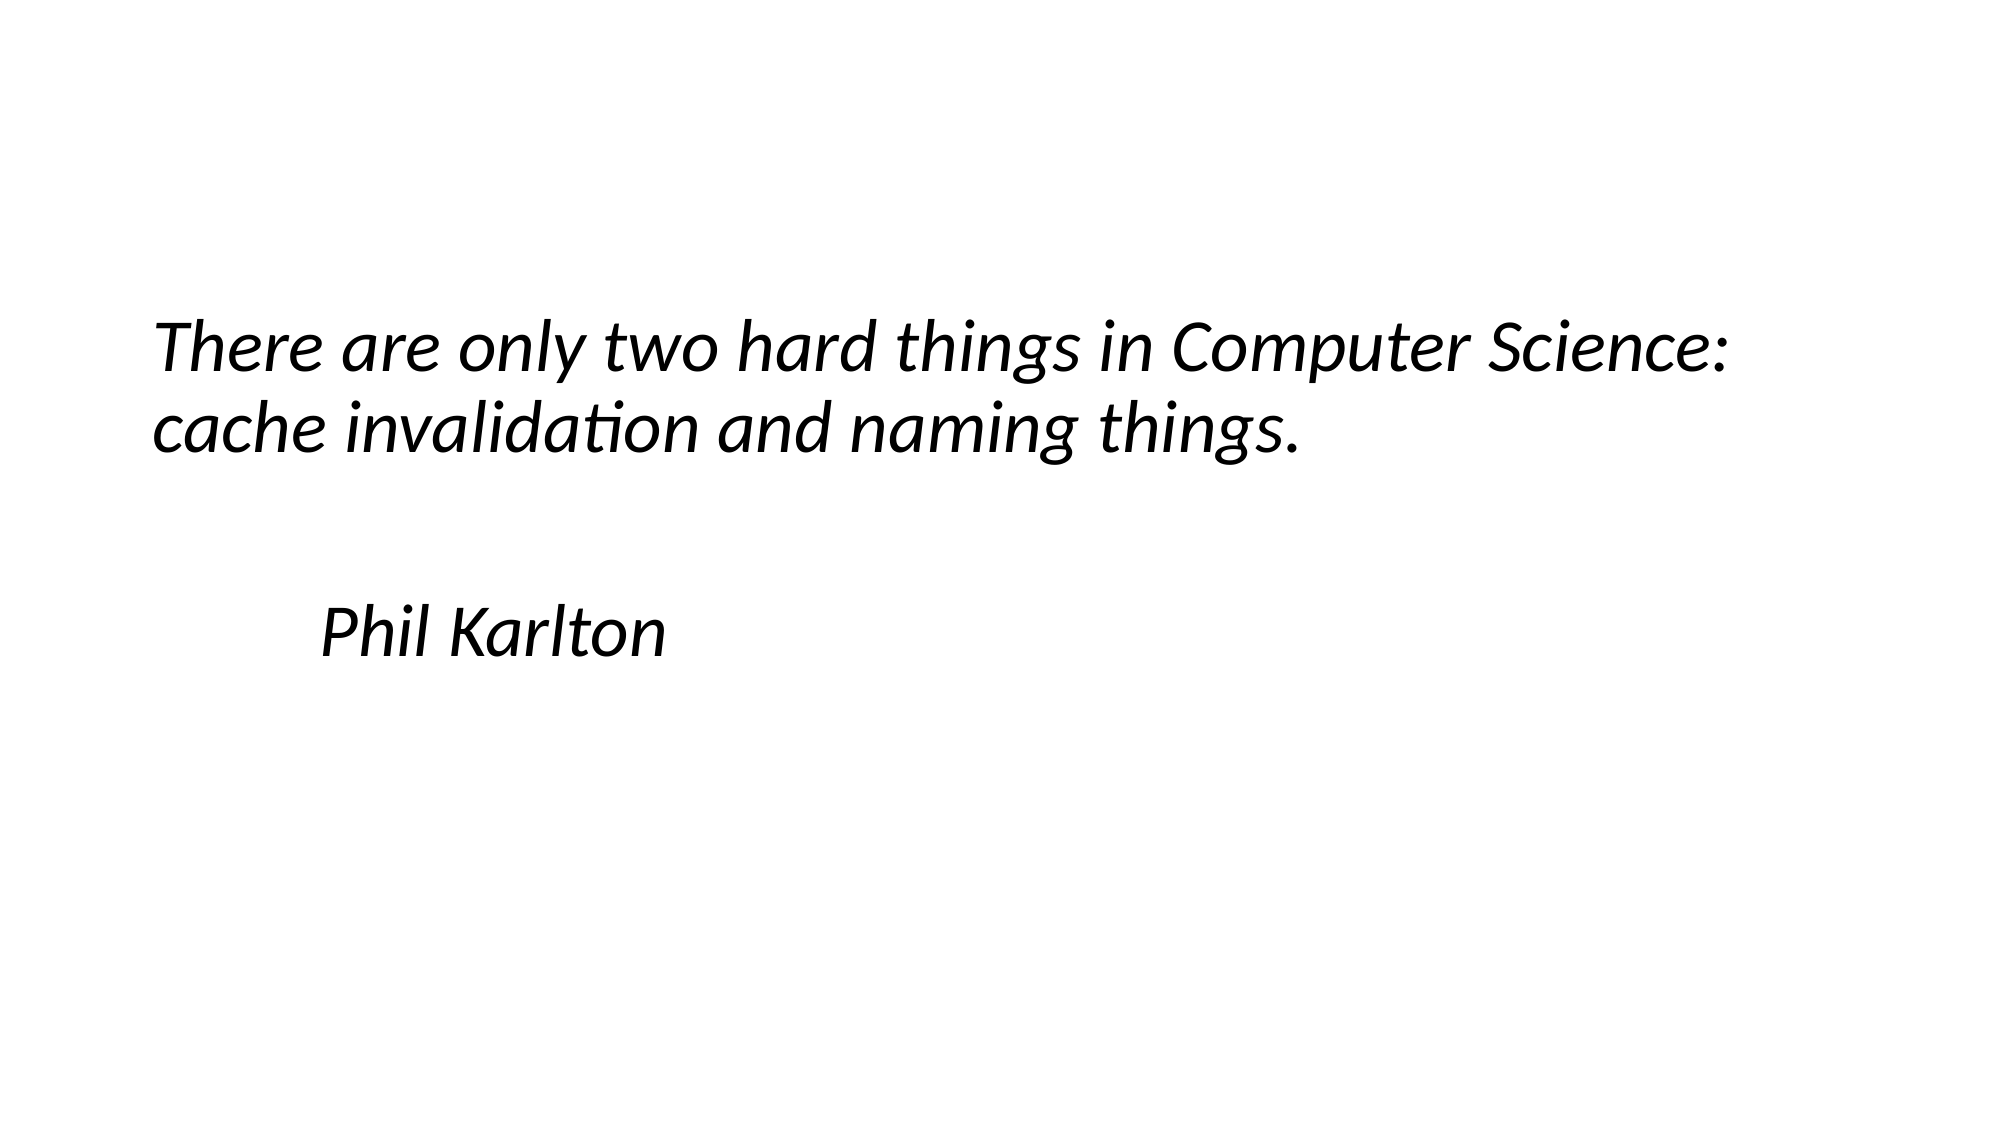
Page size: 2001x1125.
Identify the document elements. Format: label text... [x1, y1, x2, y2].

list There are only two hard things in Computer Science: cache invalidation and naming things. Phil Karlton [137, 299, 1863, 1014]
